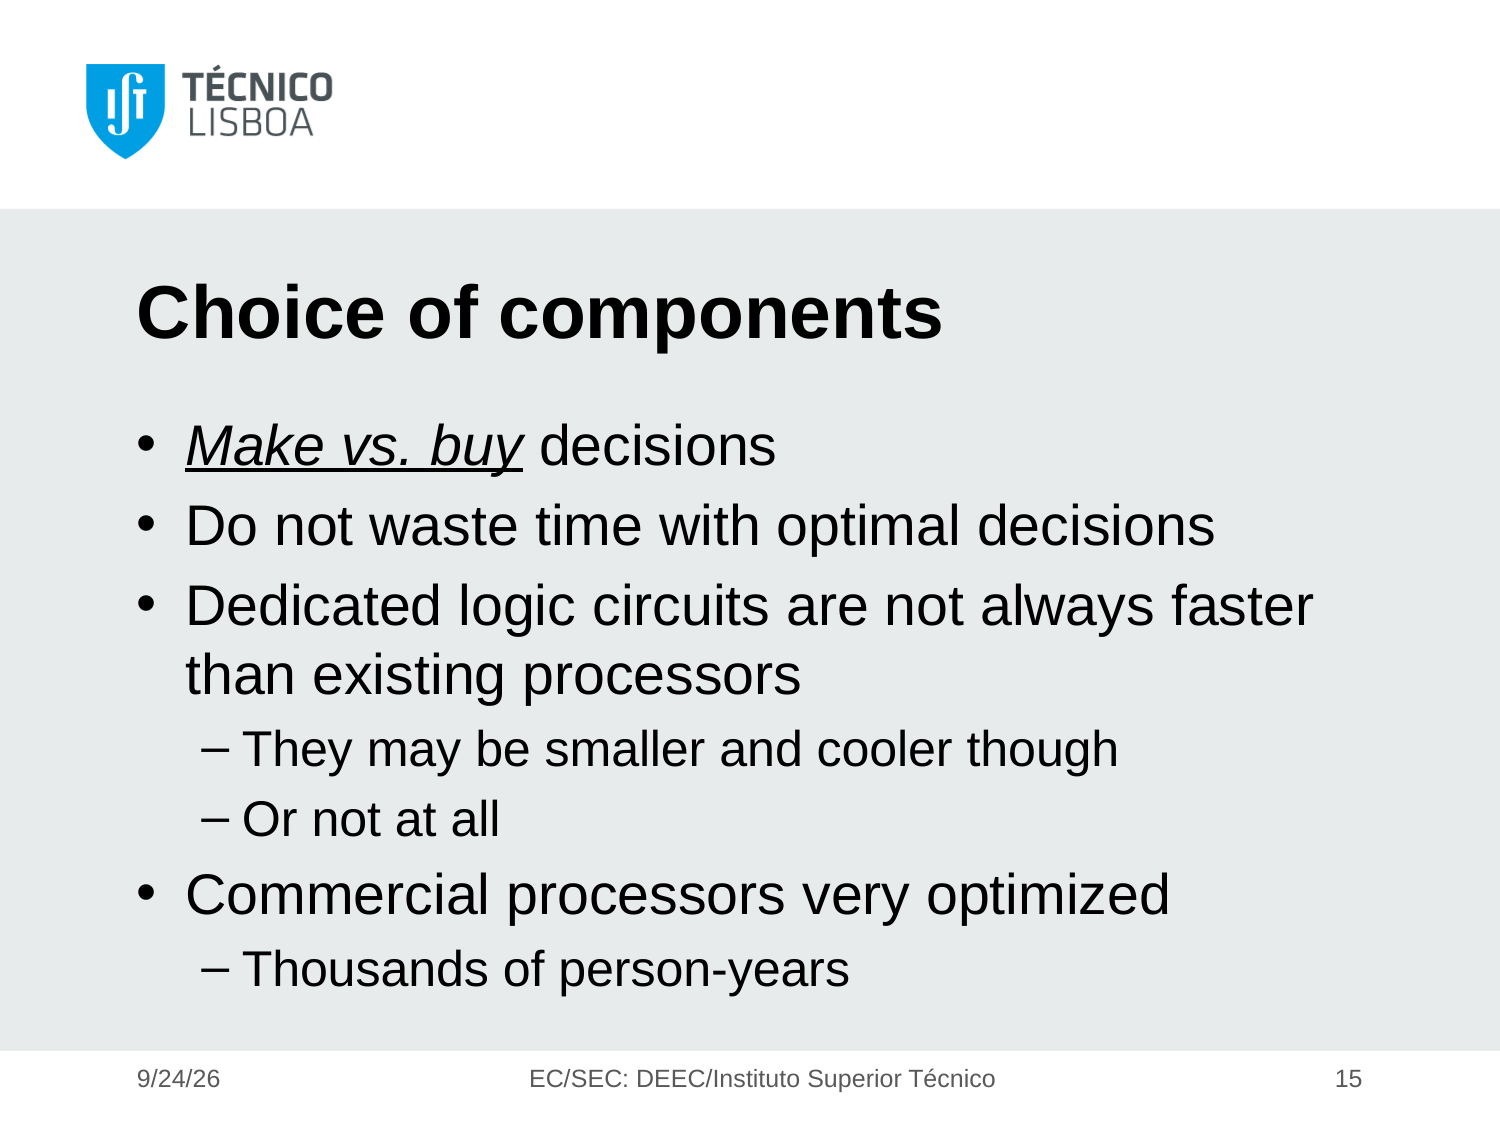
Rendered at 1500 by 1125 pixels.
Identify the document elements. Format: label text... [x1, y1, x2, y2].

slide_number 10/8/18 [121, 1052, 425, 1103]
list Make vs. buy decisions Do not waste time with optimal decisions Dedicated logic circuits are not always faster than existing processors They may be smaller and cooler though Or not at all Commercial processors very optimized Thousands of person-years [121, 400, 1378, 1005]
title Choice of components [121, 237, 1378, 381]
slide_number <number> [1077, 1052, 1378, 1103]
picture [0, 0, 1500, 1125]
footer EC/SEC: DEEC/Instituto Superior Técnico [512, 1052, 1021, 1103]
